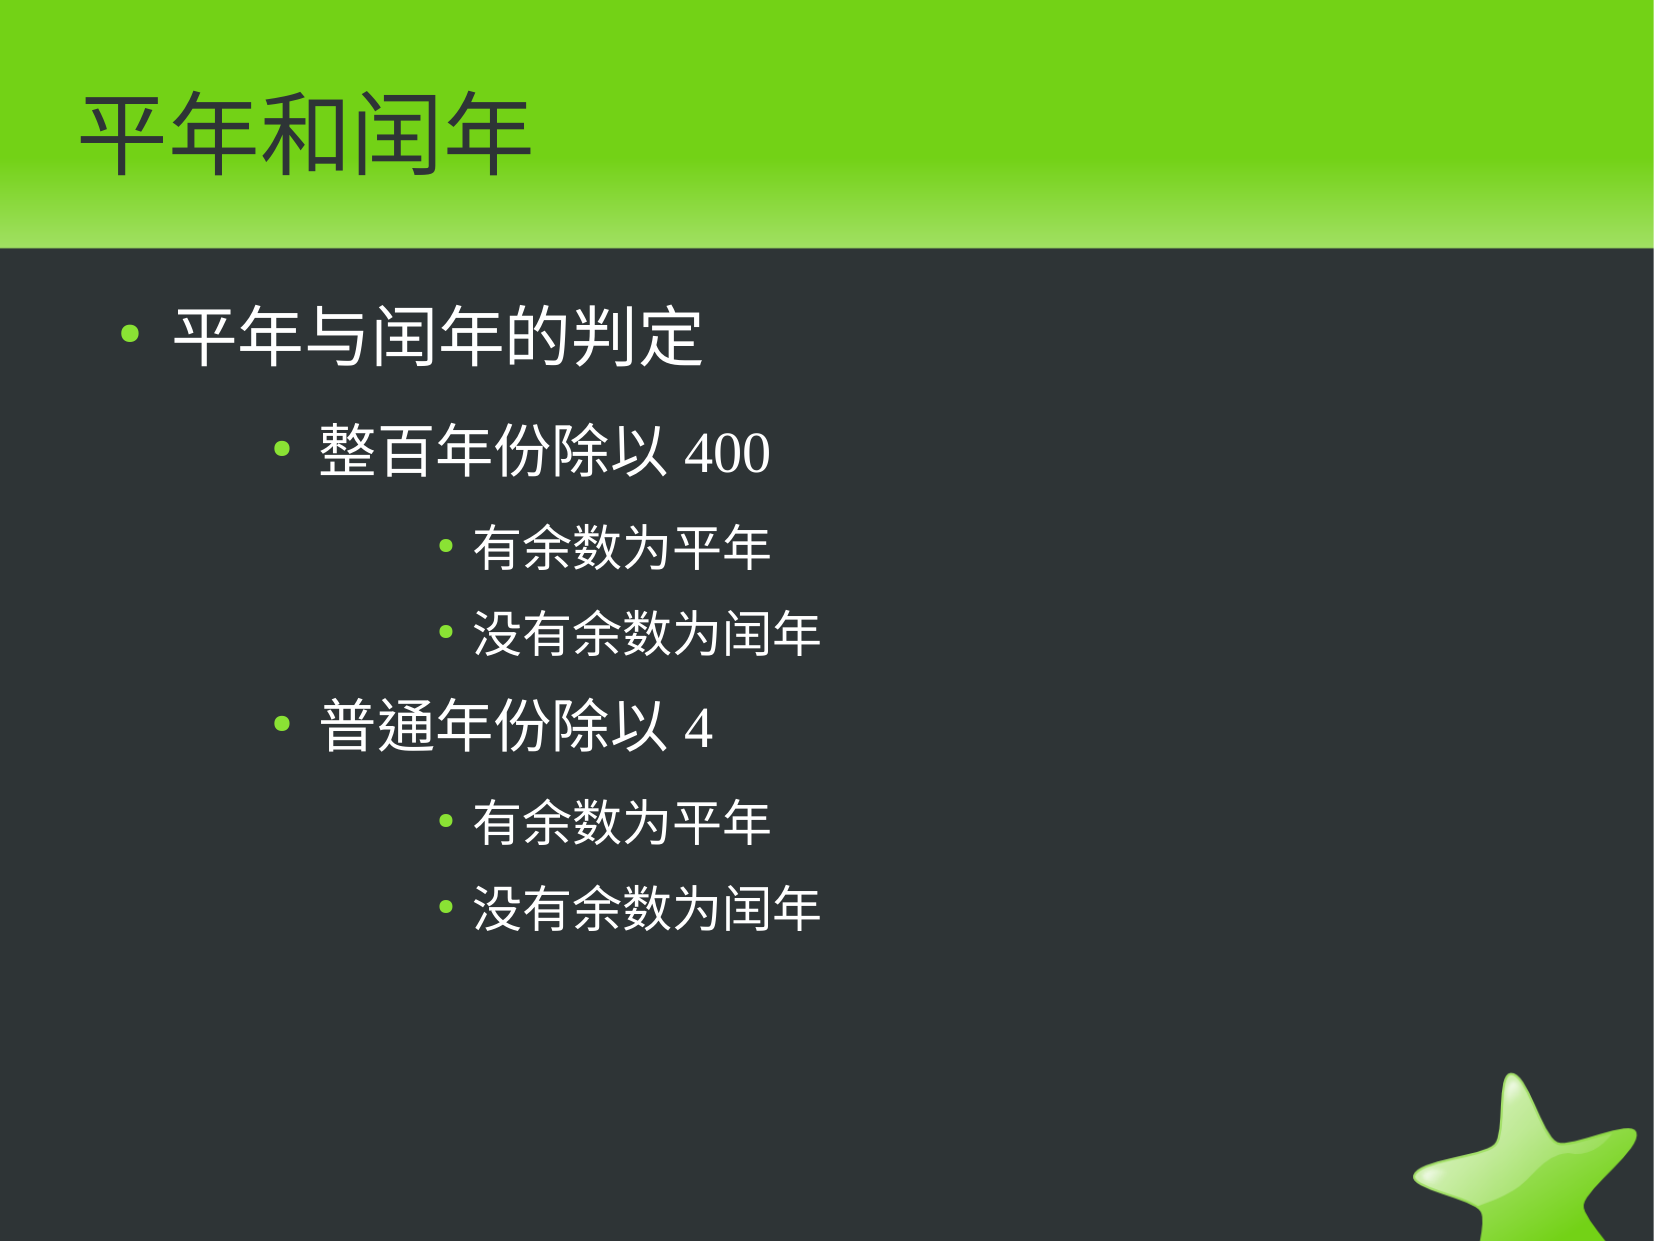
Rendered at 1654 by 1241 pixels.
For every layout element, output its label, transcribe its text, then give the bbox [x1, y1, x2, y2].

picture [0, 0, 1654, 1241]
title 平年和闰年 [76, 29, 1565, 237]
list 平年与闰年的判定 整百年份除以400 有余数为平年 没有余数为闰年 普通年份除以4 有余数为平年 没有余数为闰年 [82, 290, 1571, 1109]
